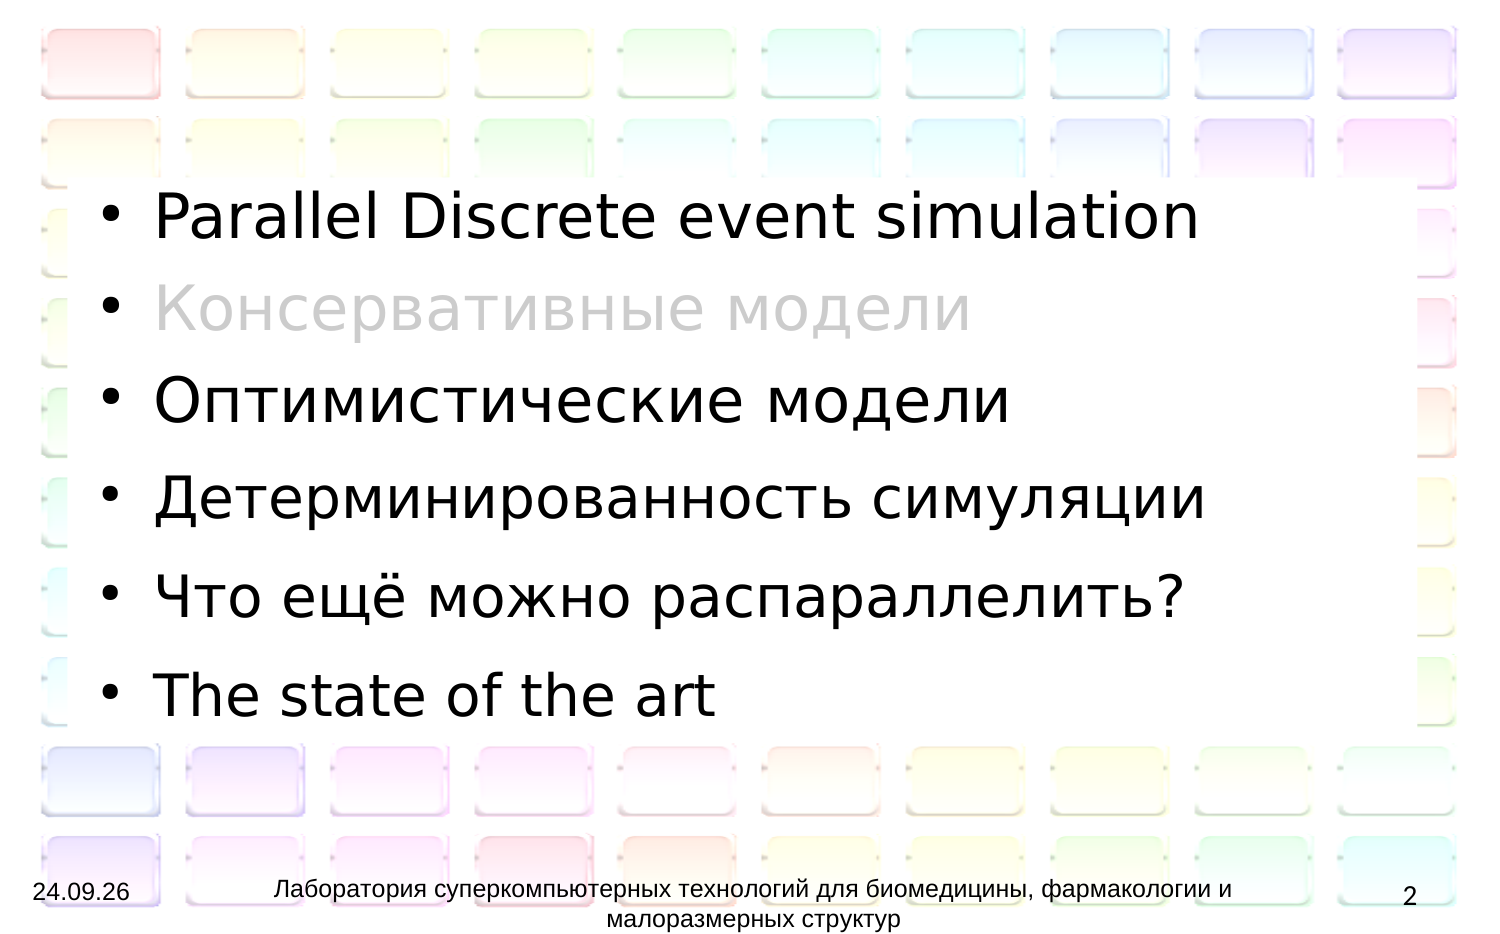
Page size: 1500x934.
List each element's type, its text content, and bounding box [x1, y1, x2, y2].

text_box Лаборатория суперкомпьютерных технологий для биомедицины, фармакологии и малоразмерных структур [171, 864, 1338, 915]
text_box <number> [1387, 868, 1473, 918]
picture [0, 0, 1500, 934]
list Parallel Discrete event simulation Консервативные модели Оптимистические модели Детерминированность симуляции Что ещё можно распараллелить? The state of the art [67, 177, 1418, 737]
text_box 12.11.12 [17, 868, 184, 918]
